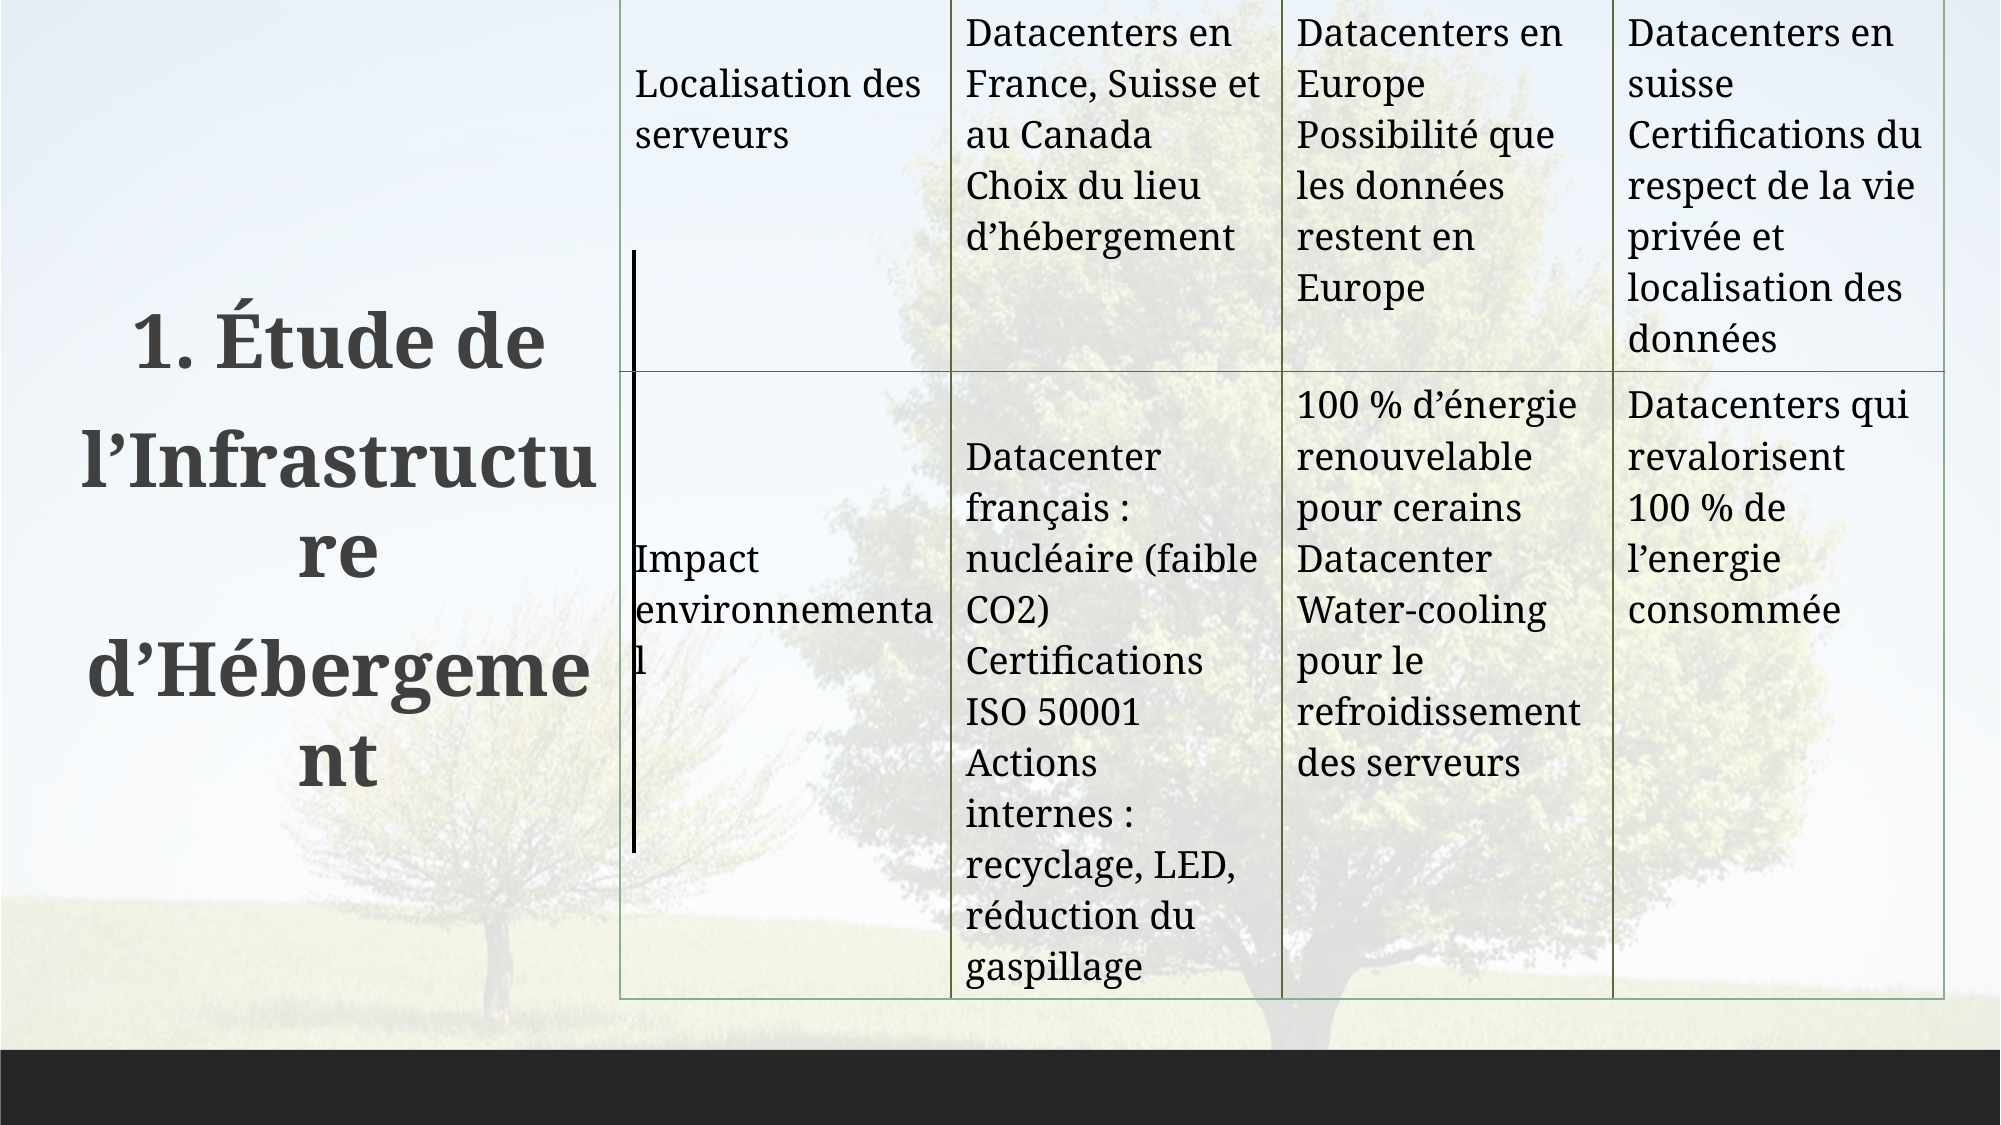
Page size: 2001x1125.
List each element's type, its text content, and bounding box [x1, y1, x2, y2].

table_cell Localisation des serveurs [621, 0, 950, 371]
table_cell Datacenters qui revalorisent 100 % de l’energie consommée [1614, 372, 1943, 998]
table_cell Datacenters en Europe Possibilité que les données restent en Europe [1283, 0, 1612, 371]
table_cell 100 % d’énergie renouvelable pour cerains Datacenter Water-cooling pour le refroidissement des serveurs [1283, 372, 1612, 998]
table_cell Datacenters en France, Suisse et au Canada Choix du lieu d’hébergement [952, 0, 1281, 371]
list 1. Étude de l’Infrastructure d’Hébergement [55, 256, 608, 839]
table_cell Datacenters en suisse Certifications du respect de la vie privée et localisation des données [1614, 0, 1943, 371]
table_cell Impact environnemental [621, 372, 950, 998]
table_cell Datacenter français : nucléaire (faible CO2) Certifications ISO 50001 Actions internes : recyclage, LED, réduction du gaspillage [952, 372, 1281, 998]
